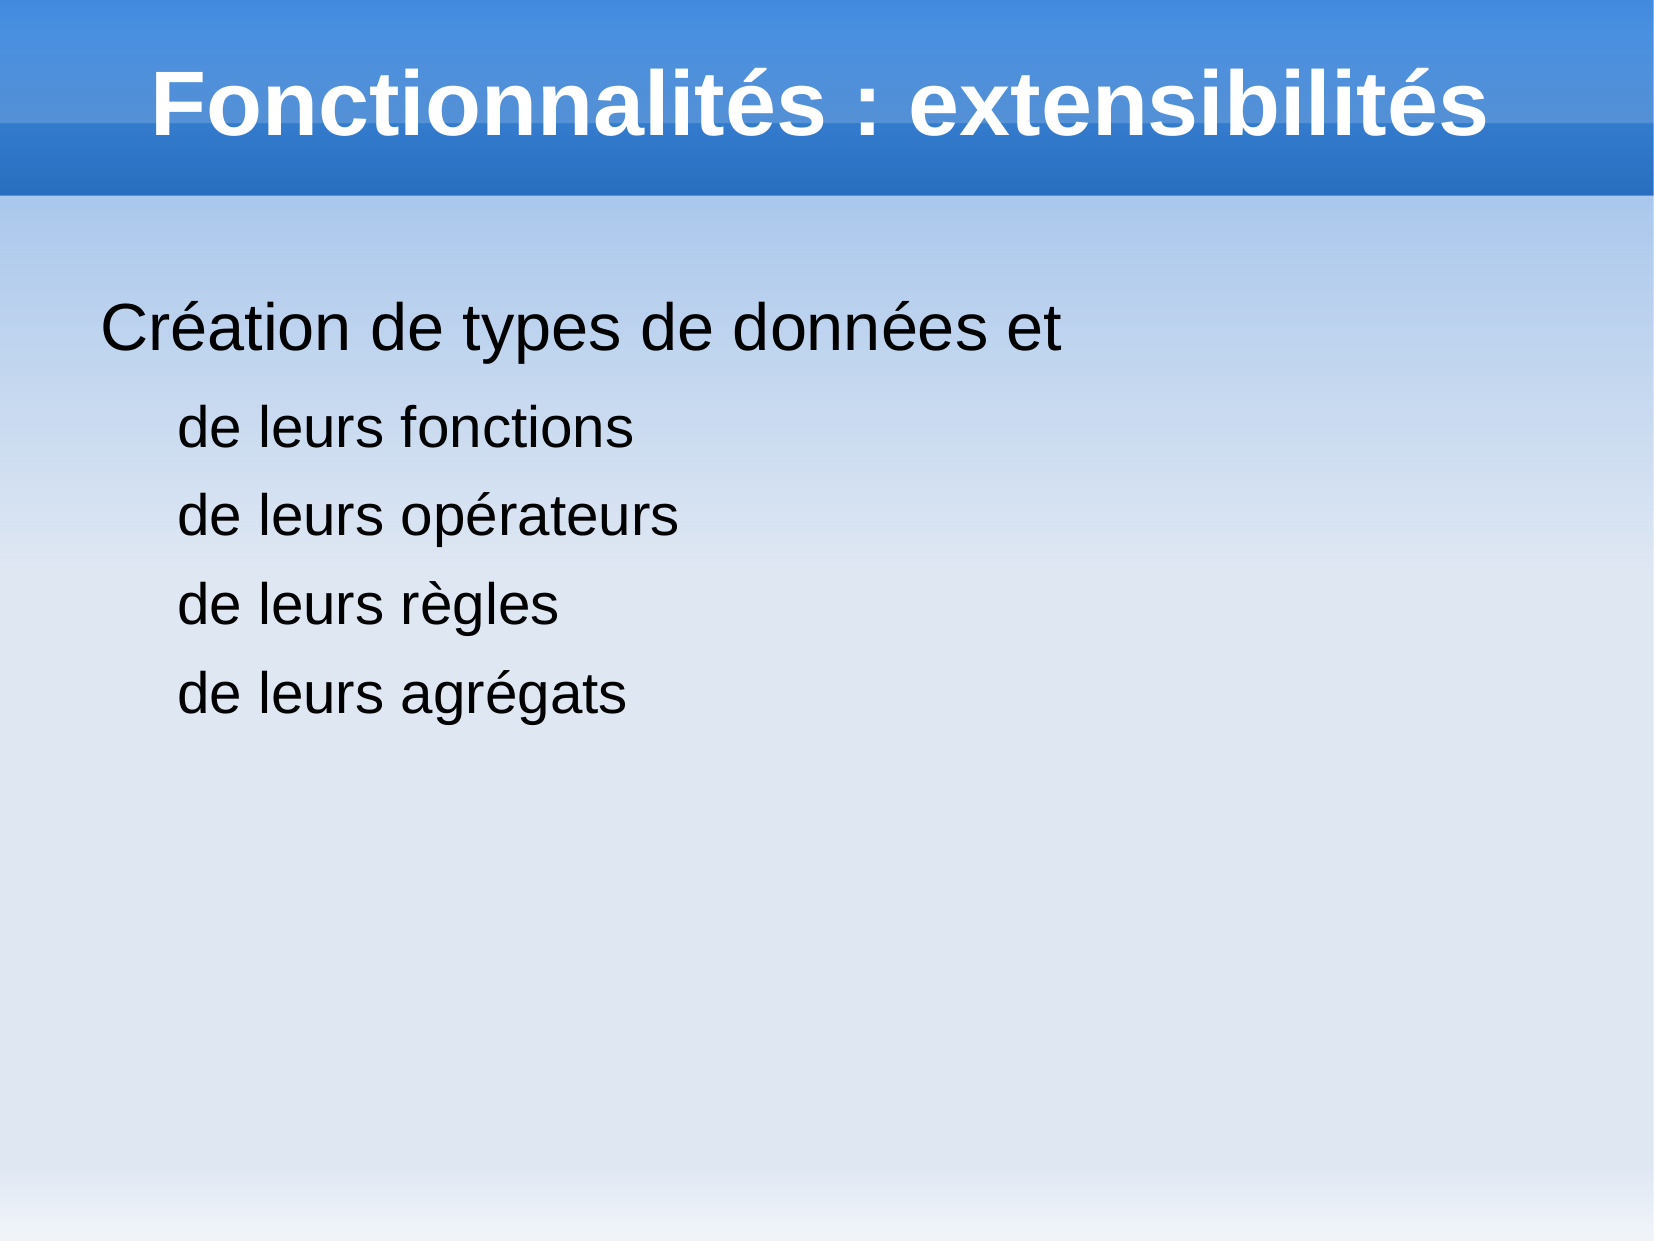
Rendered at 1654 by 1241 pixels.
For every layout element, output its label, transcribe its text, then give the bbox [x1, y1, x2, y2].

picture [0, 0, 1654, 1241]
list Création de types de données et de leurs fonctions de leurs opérateurs de leurs règles de leurs agrégats [82, 290, 1571, 1094]
title Fonctionnalités : extensibilités [76, 7, 1565, 200]
